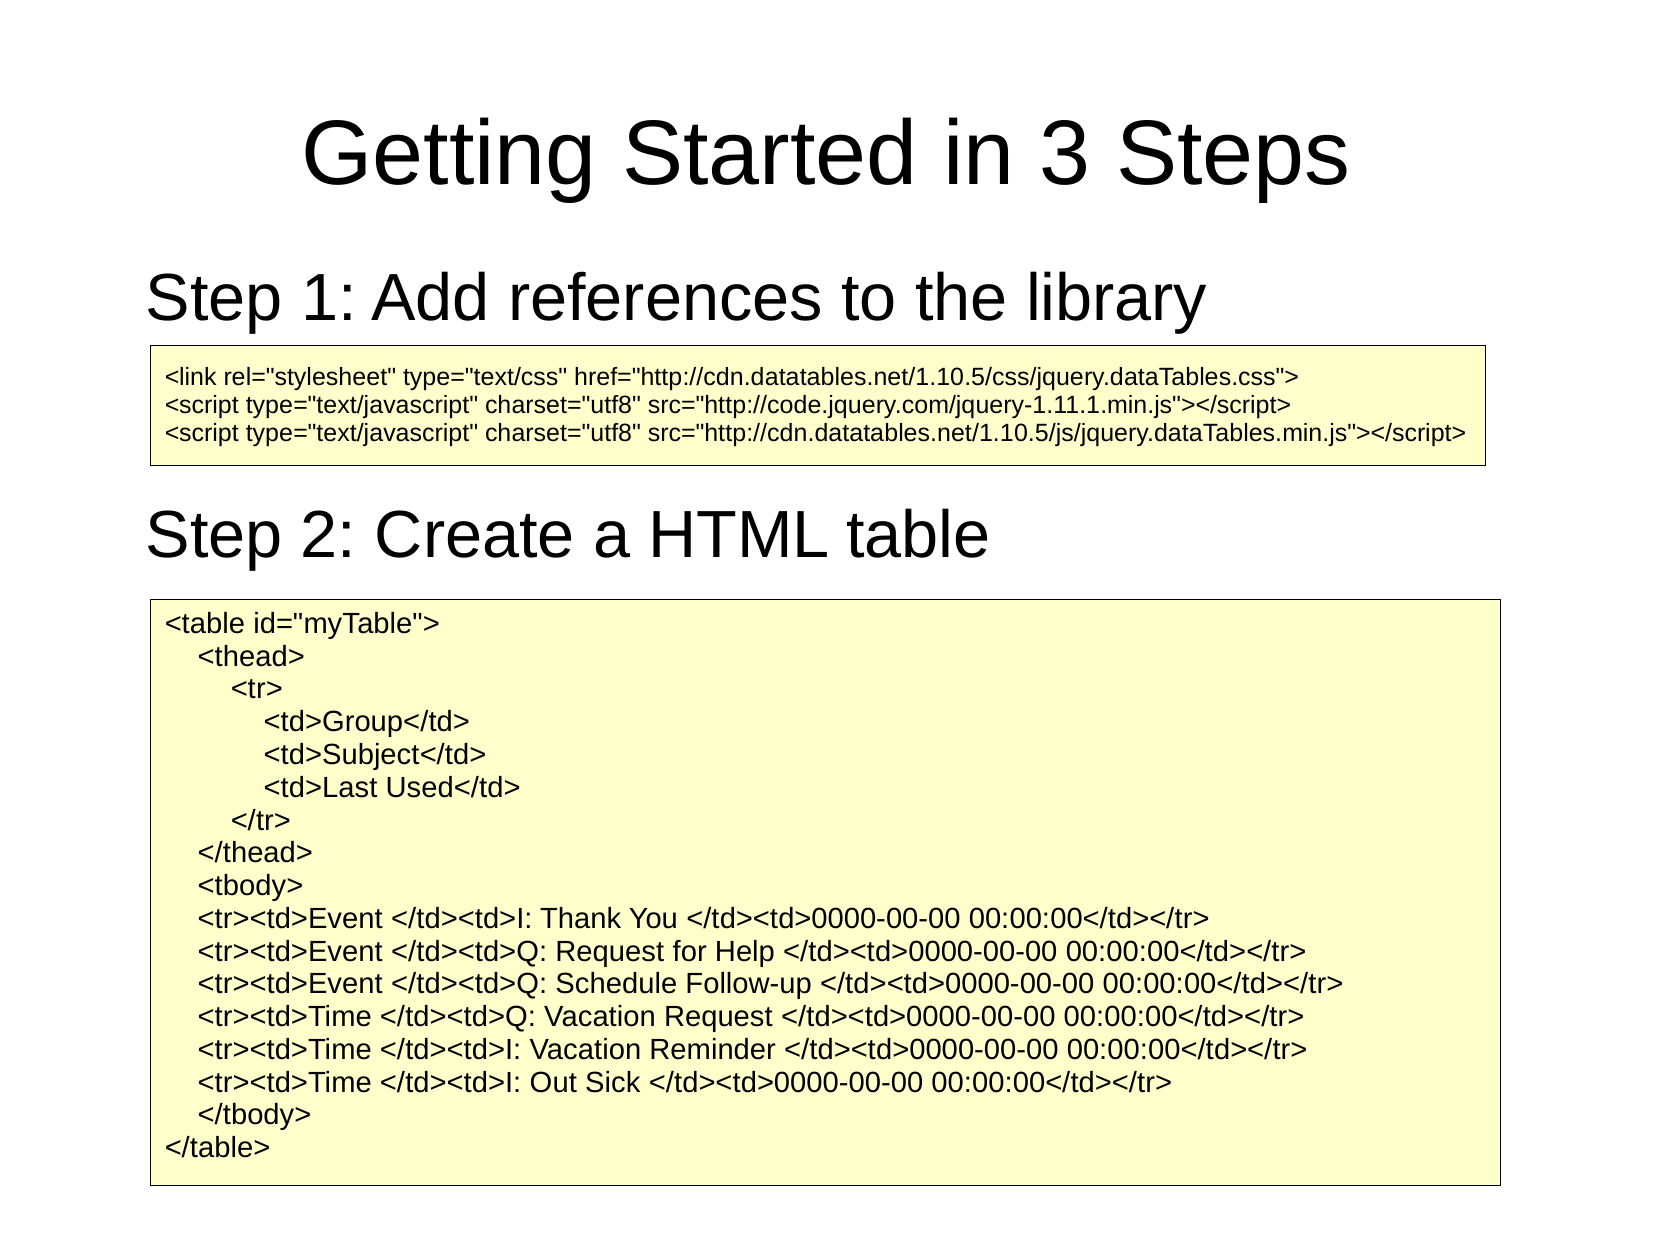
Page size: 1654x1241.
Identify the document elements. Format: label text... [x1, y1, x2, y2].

list Step 1: Add references to the library [75, 260, 1571, 361]
text_box <link rel="stylesheet" type="text/css" href="http://cdn.datatables.net/1.10.5/css/jquery.dataTables.css"> <script type="text/javascript" charset="utf8" src="http://code.jquery.com/jquery-1.11.1.min.js"></script> <script type="text/javascript" charset="utf8" src="http://cdn.datatables.net/1.10.5/js/jquery.dataTables.min.js"></script> [150, 345, 1486, 466]
title Getting Started in 3 Steps [82, 49, 1571, 257]
text_box Step 2: Create a HTML table [60, 489, 1501, 579]
text_box <table id="myTable"> <thead> <tr> <td>Group</td> <td>Subject</td> <td>Last Used</td> </tr> </thead> <tbody> <tr><td>Event </td><td>I: Thank You </td><td>0000-00-00 00:00:00</td></tr> <tr><td>Event </td><td>Q: Request for Help </td><td>0000-00-00 00:00:00</td></tr> <tr><td>Event </td><td>Q: Schedule Follow-up </td><td>0000-00-00 00:00:00</td></tr> <tr><td>Time </td><td>Q: Vacation Request </td><td>0000-00-00 00:00:00</td></tr> <tr><td>Time </td><td>I: Vacation Reminder </td><td>0000-00-00 00:00:00</td></tr> <tr><td>Time </td><td>I: Out Sick </td><td>0000-00-00 00:00:00</td></tr> </tbody> </table> [150, 599, 1501, 1186]
